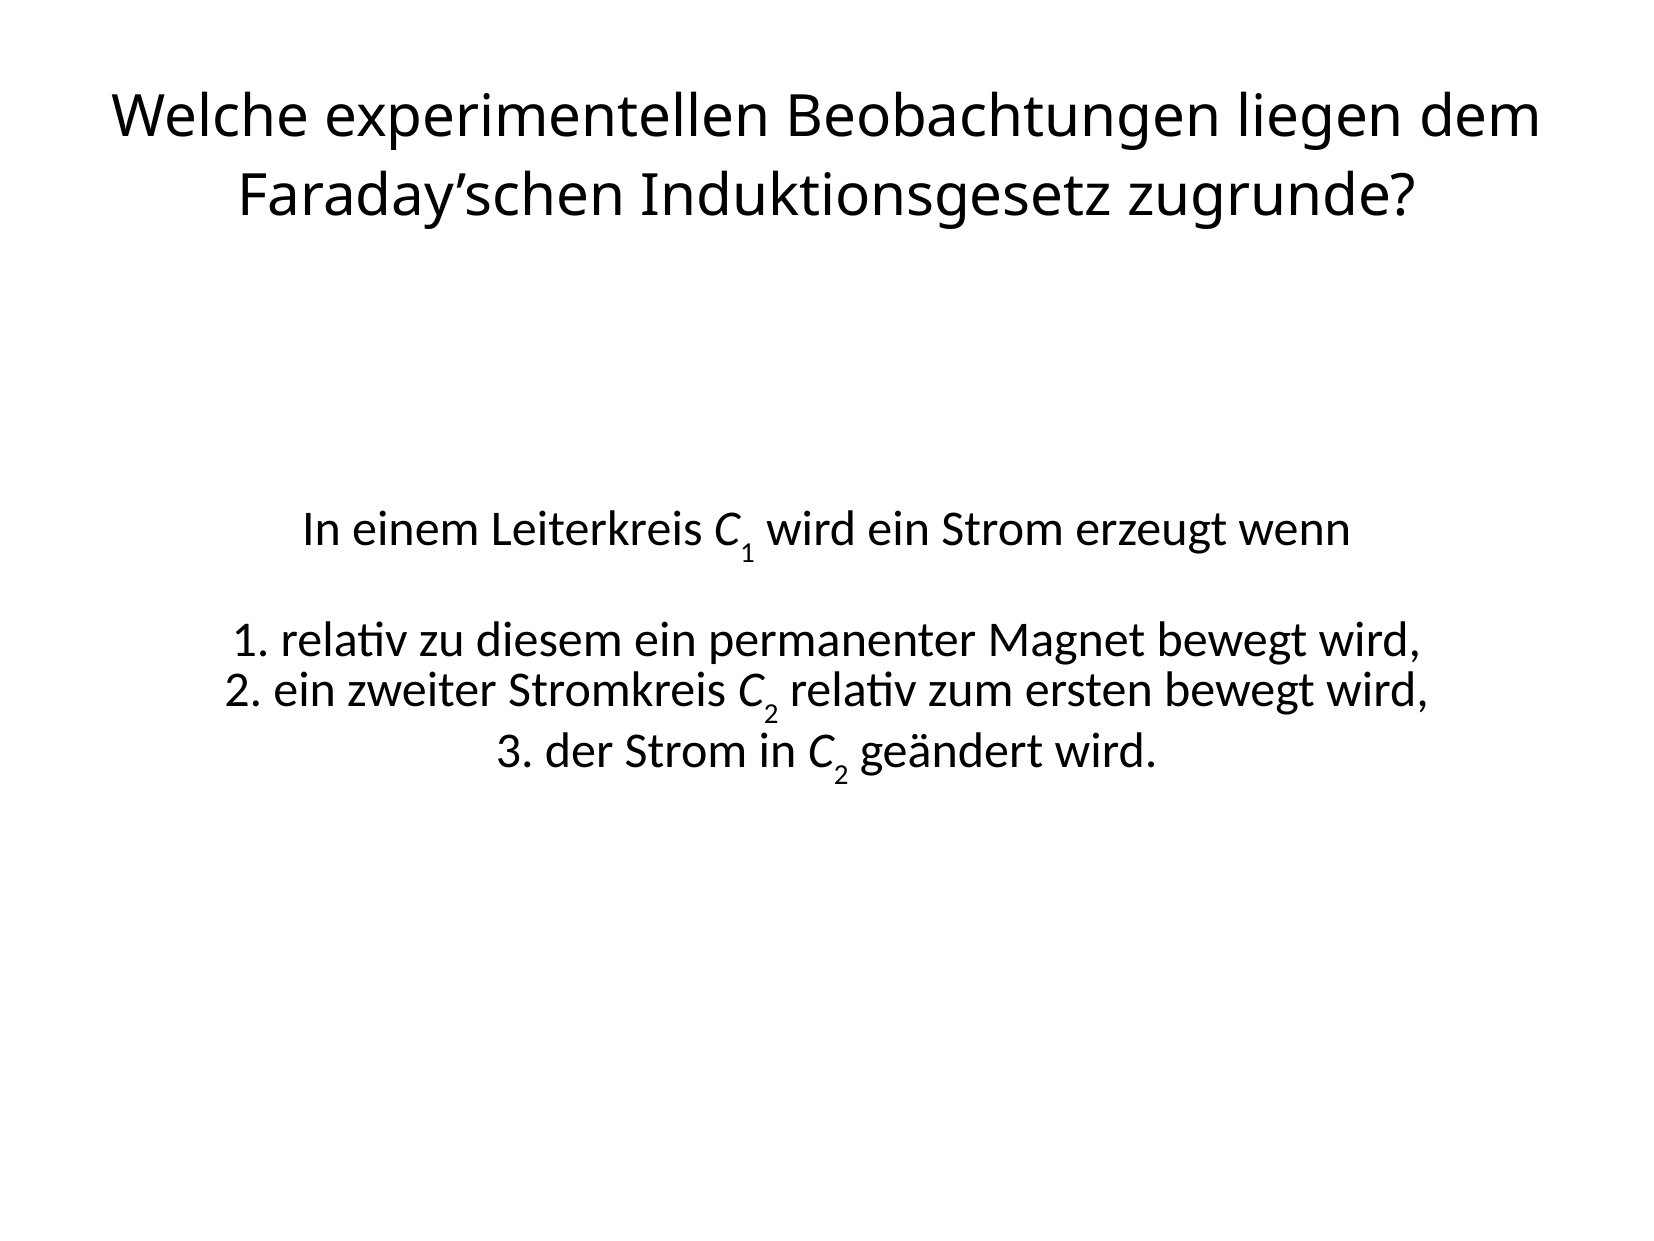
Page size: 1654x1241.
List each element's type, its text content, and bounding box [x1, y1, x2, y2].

title Welche experimentellen Beobachtungen liegen dem Faraday’schen Induktionsgesetz zugrunde? [82, 49, 1571, 257]
subtitle In einem Leiterkreis C1 wird ein Strom erzeugt wenn 1. relativ zu diesem ein permanenter Magnet bewegt wird, 2. ein zweiter Stromkreis C2 relativ zum ersten bewegt wird, 3. der Strom in C2 geändert wird. [82, 290, 1571, 1010]
